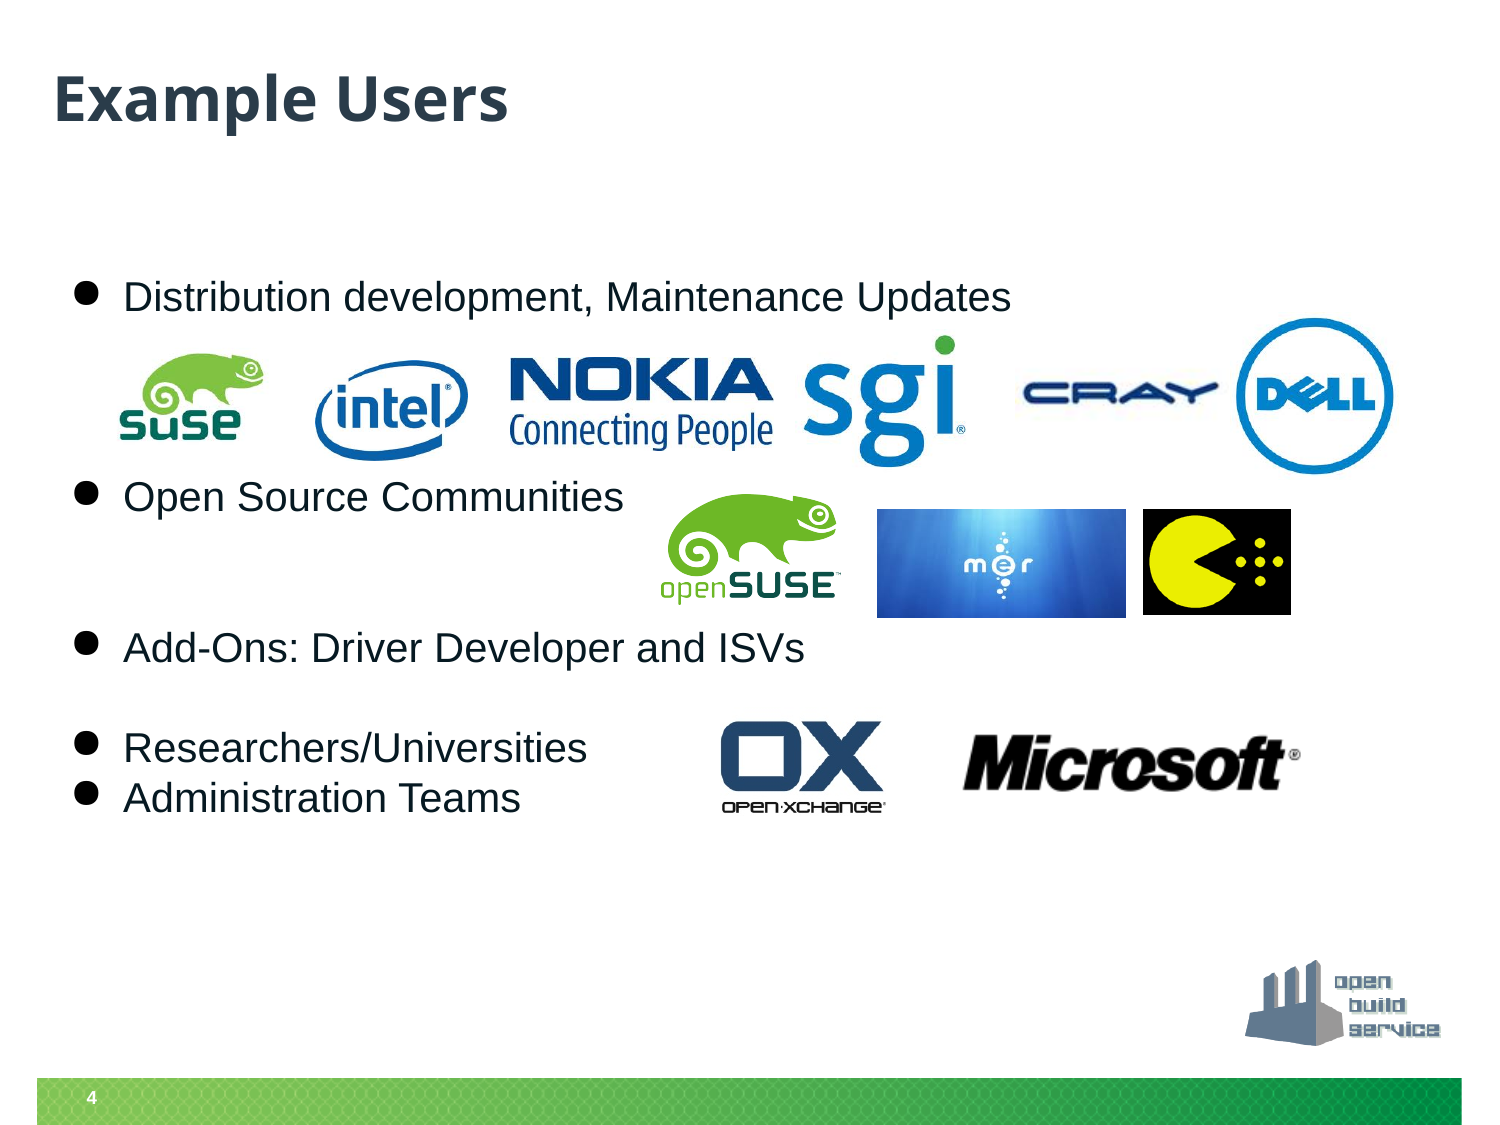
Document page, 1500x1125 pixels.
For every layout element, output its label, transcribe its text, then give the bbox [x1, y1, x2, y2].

picture [510, 357, 774, 451]
picture [1230, 312, 1400, 480]
picture [1015, 344, 1229, 441]
picture [877, 509, 1126, 618]
picture [315, 360, 468, 461]
picture [1245, 960, 1441, 1046]
picture [960, 732, 1304, 796]
picture [37, 1078, 1462, 1125]
title Example Users [37, 51, 1388, 209]
list Distribution development, Maintenance Updates Open Source Communities Add-Ons: Driver Developer and ISVs Researchers/Universities Administration Teams [37, 262, 1388, 1005]
picture [720, 707, 886, 826]
picture [661, 494, 841, 605]
picture [795, 329, 973, 474]
picture [1143, 509, 1291, 616]
picture [105, 324, 277, 481]
